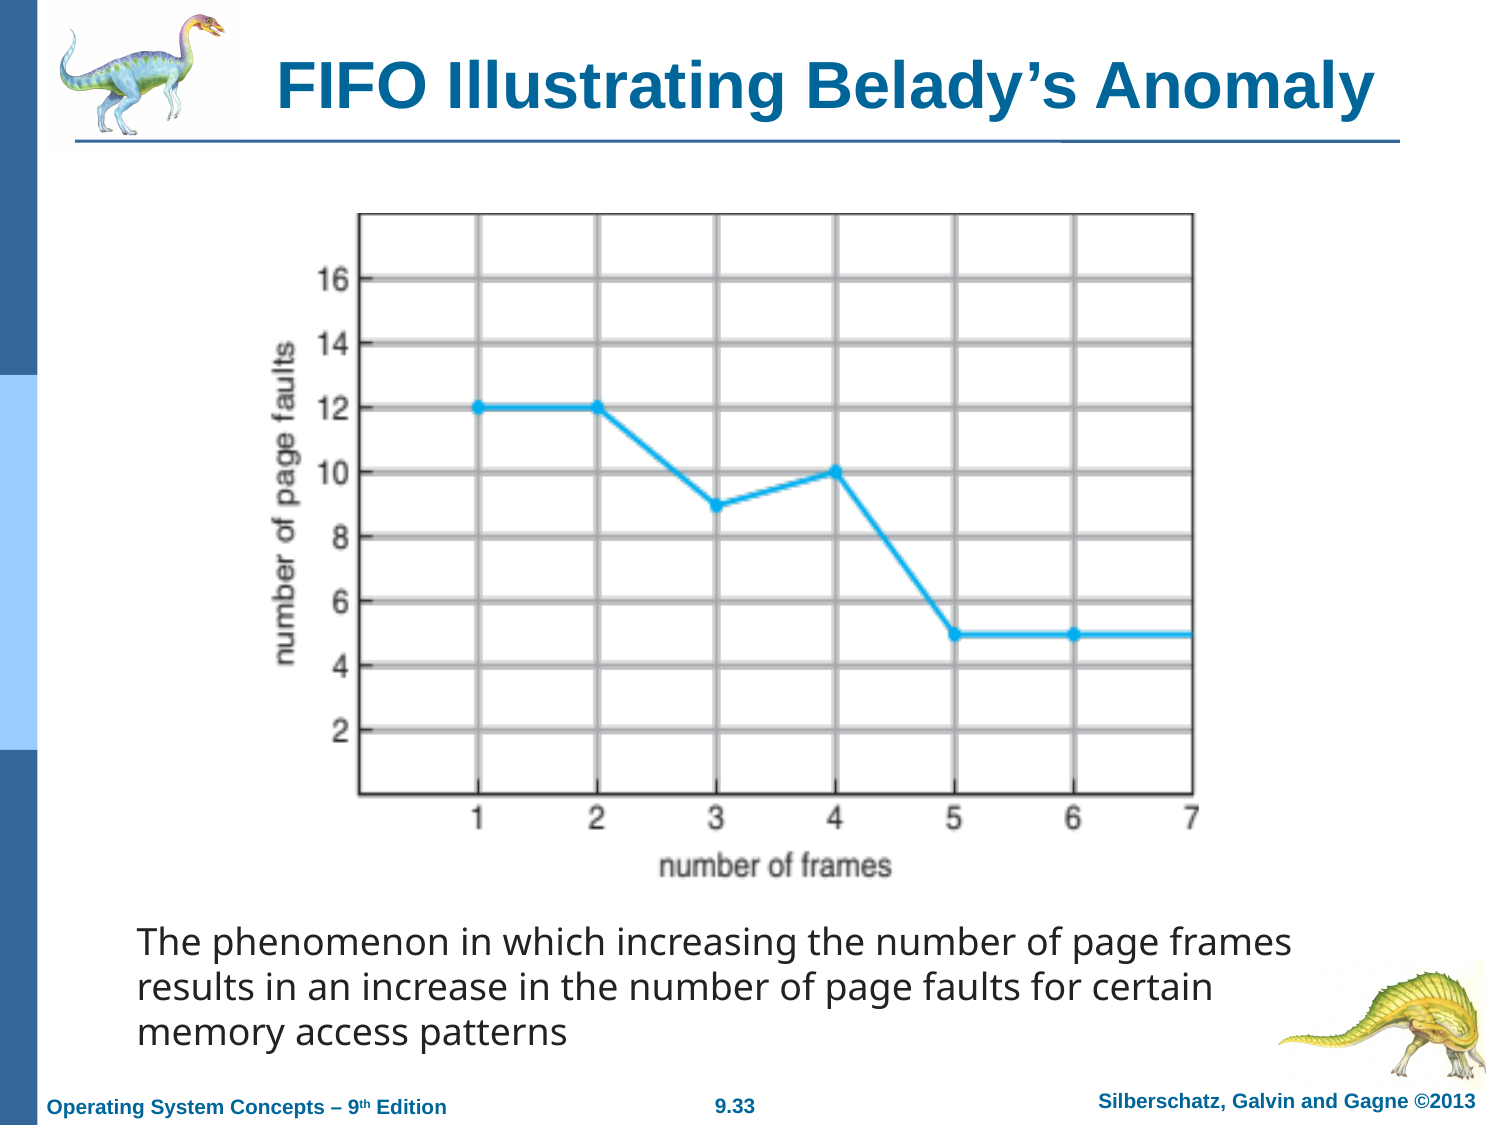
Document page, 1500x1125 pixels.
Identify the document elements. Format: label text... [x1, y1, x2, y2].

picture [267, 213, 1200, 881]
title FIFO Illustrating Belady’s Anomaly [191, 35, 1461, 130]
text_box The phenomenon in which increasing the number of page frames results in an increase in the number of page faults for certain memory access patterns [121, 910, 1346, 1061]
picture [46, 0, 243, 149]
picture [1275, 959, 1486, 1090]
